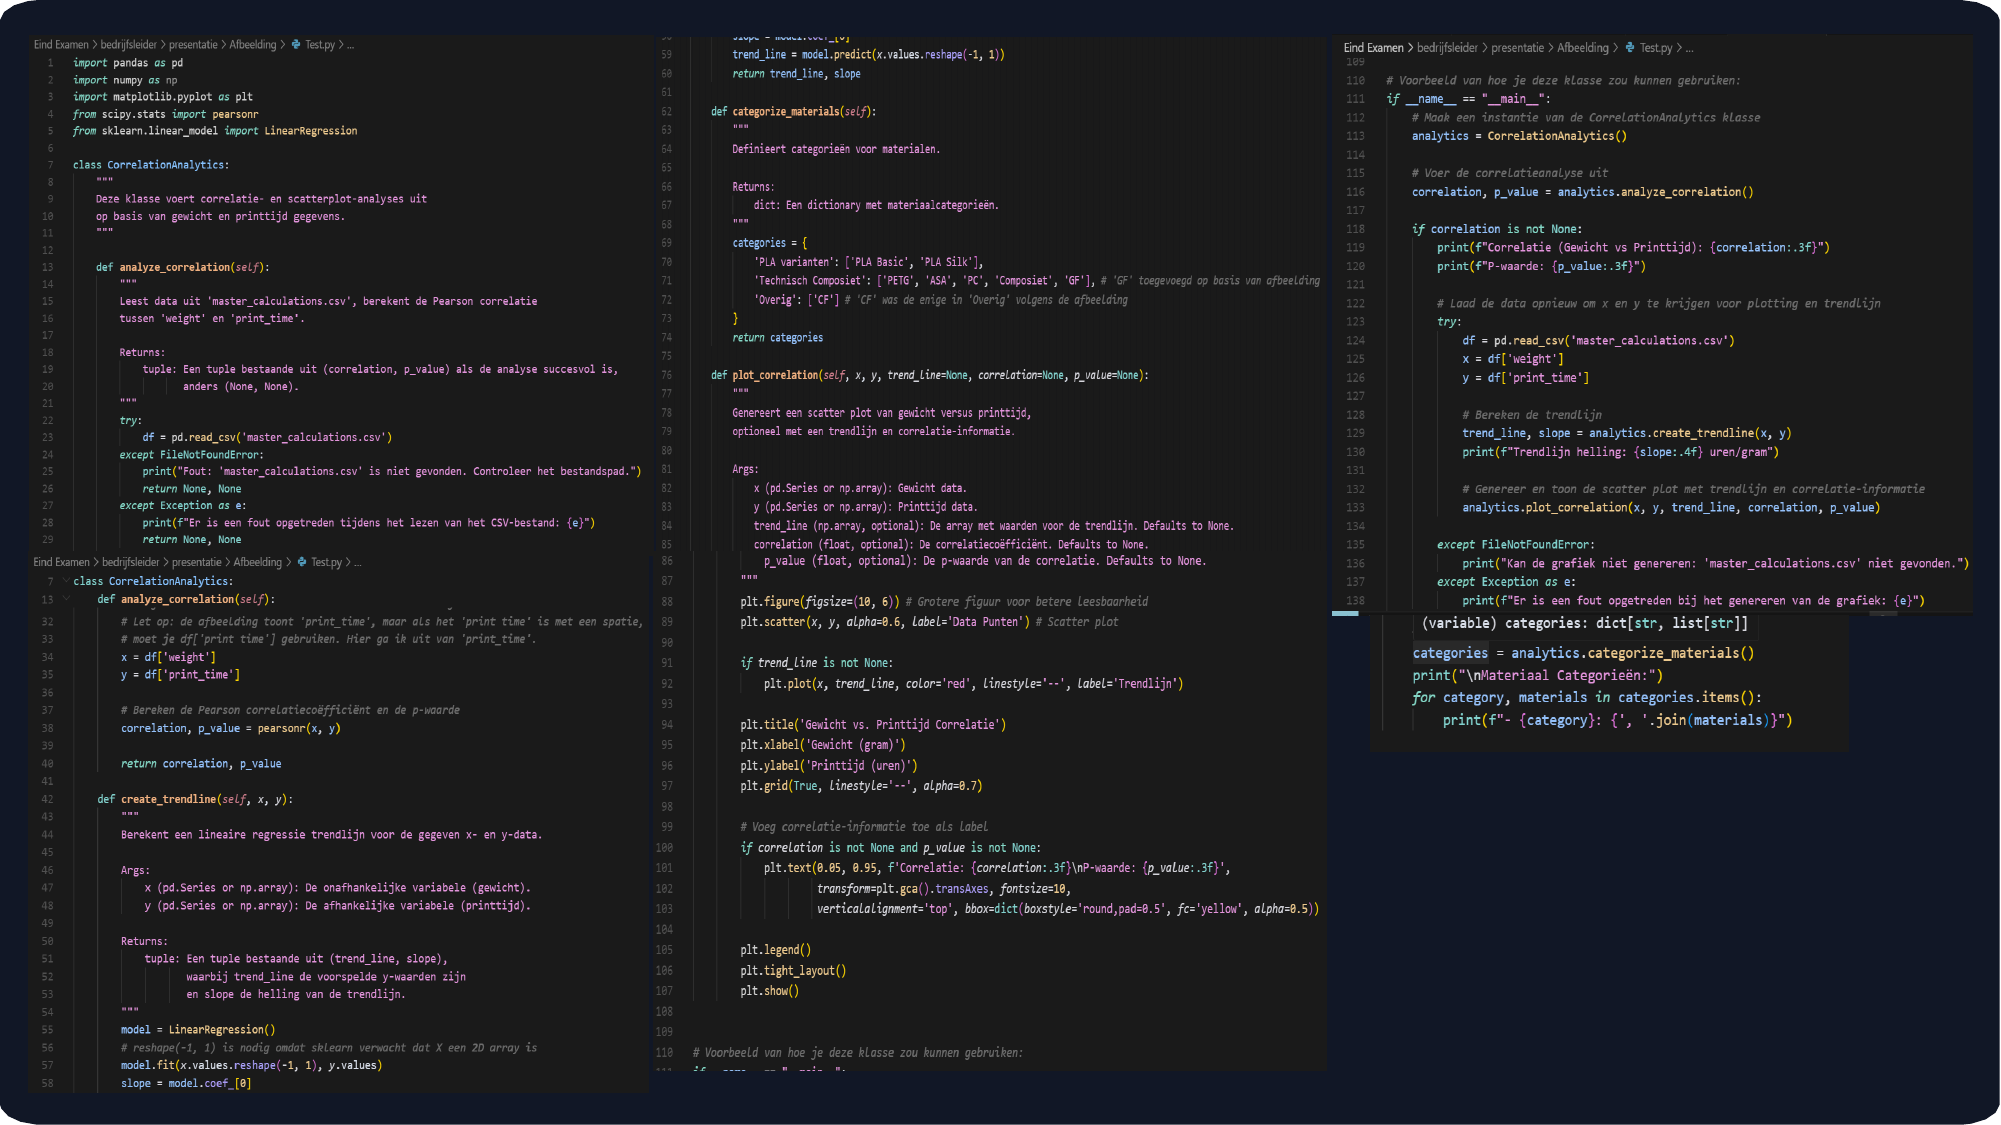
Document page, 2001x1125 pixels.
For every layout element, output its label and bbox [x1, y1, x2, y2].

picture [28, 35, 1327, 1093]
picture [1332, 34, 1973, 752]
text_box [0, 0, 2000, 1125]
